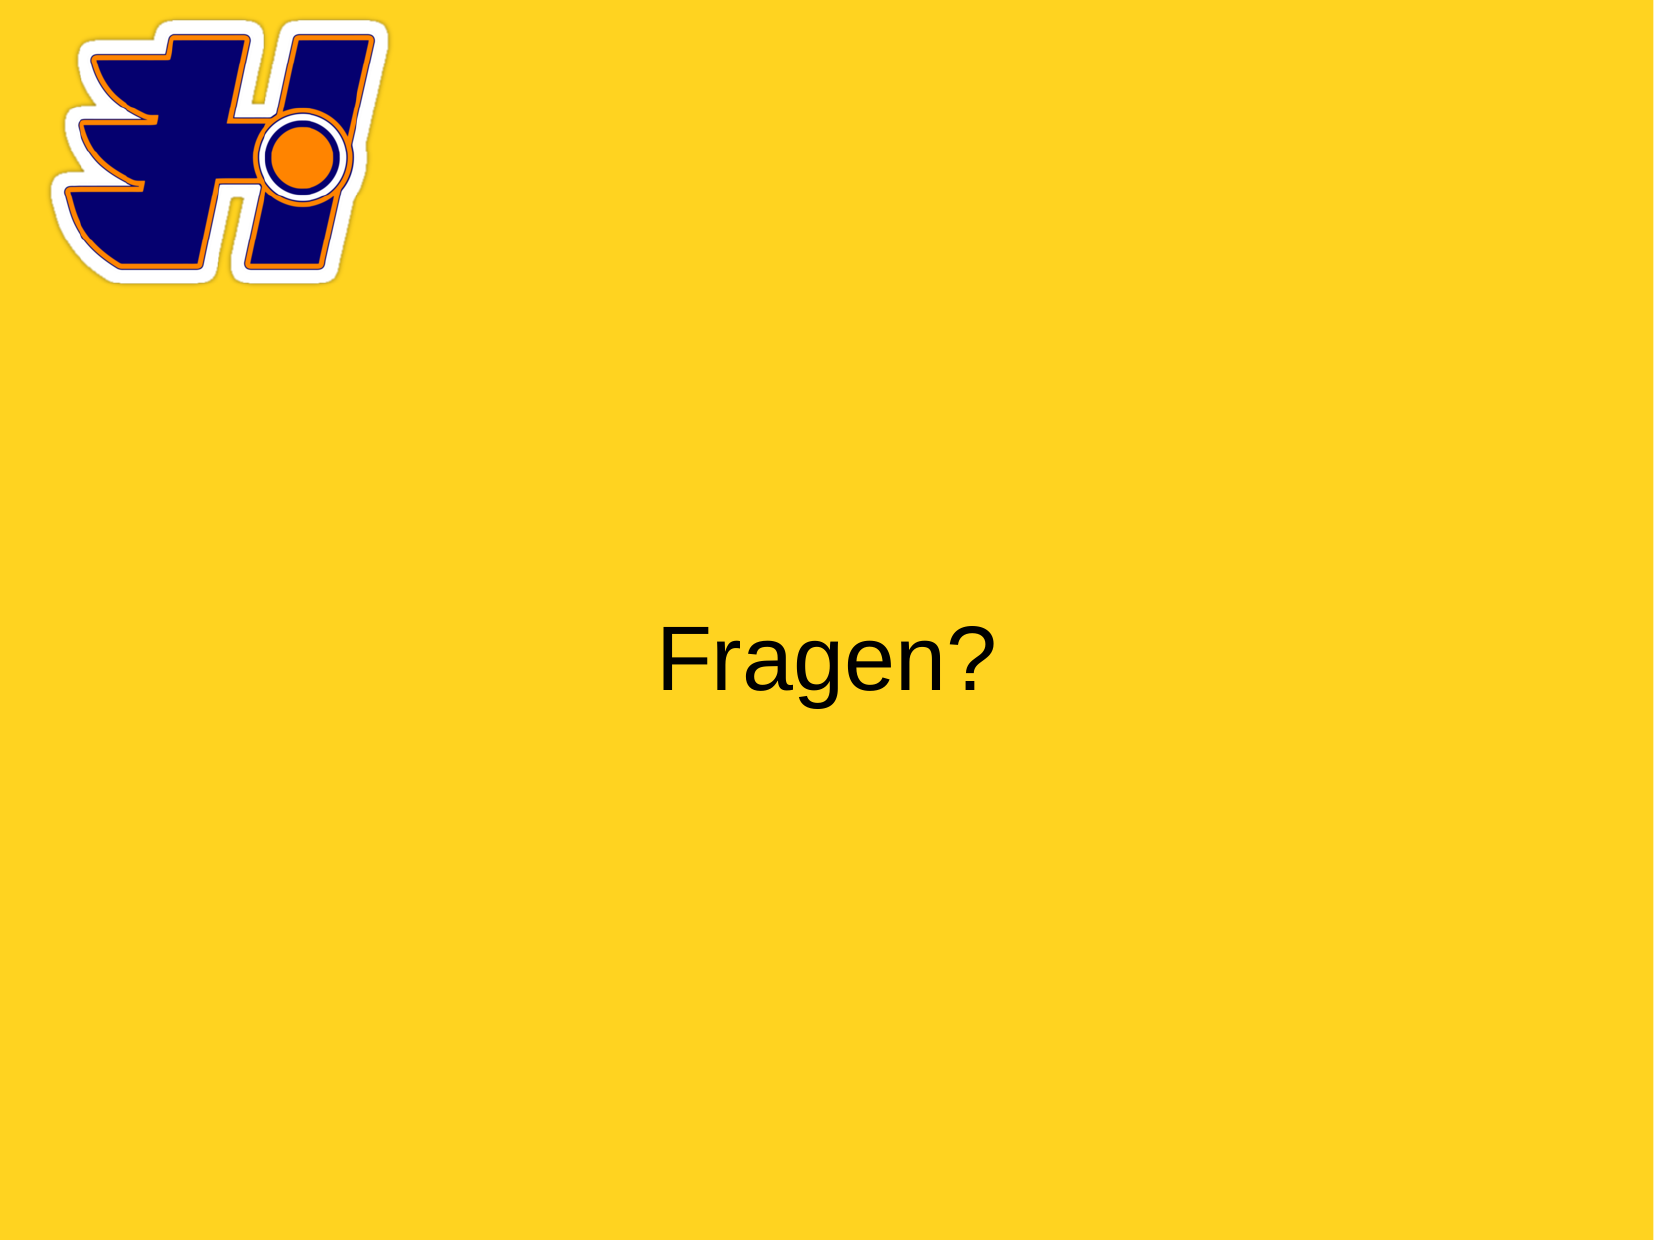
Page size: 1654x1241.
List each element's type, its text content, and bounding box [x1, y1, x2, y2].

title Fragen? [0, 555, 1654, 763]
picture [35, 0, 402, 328]
